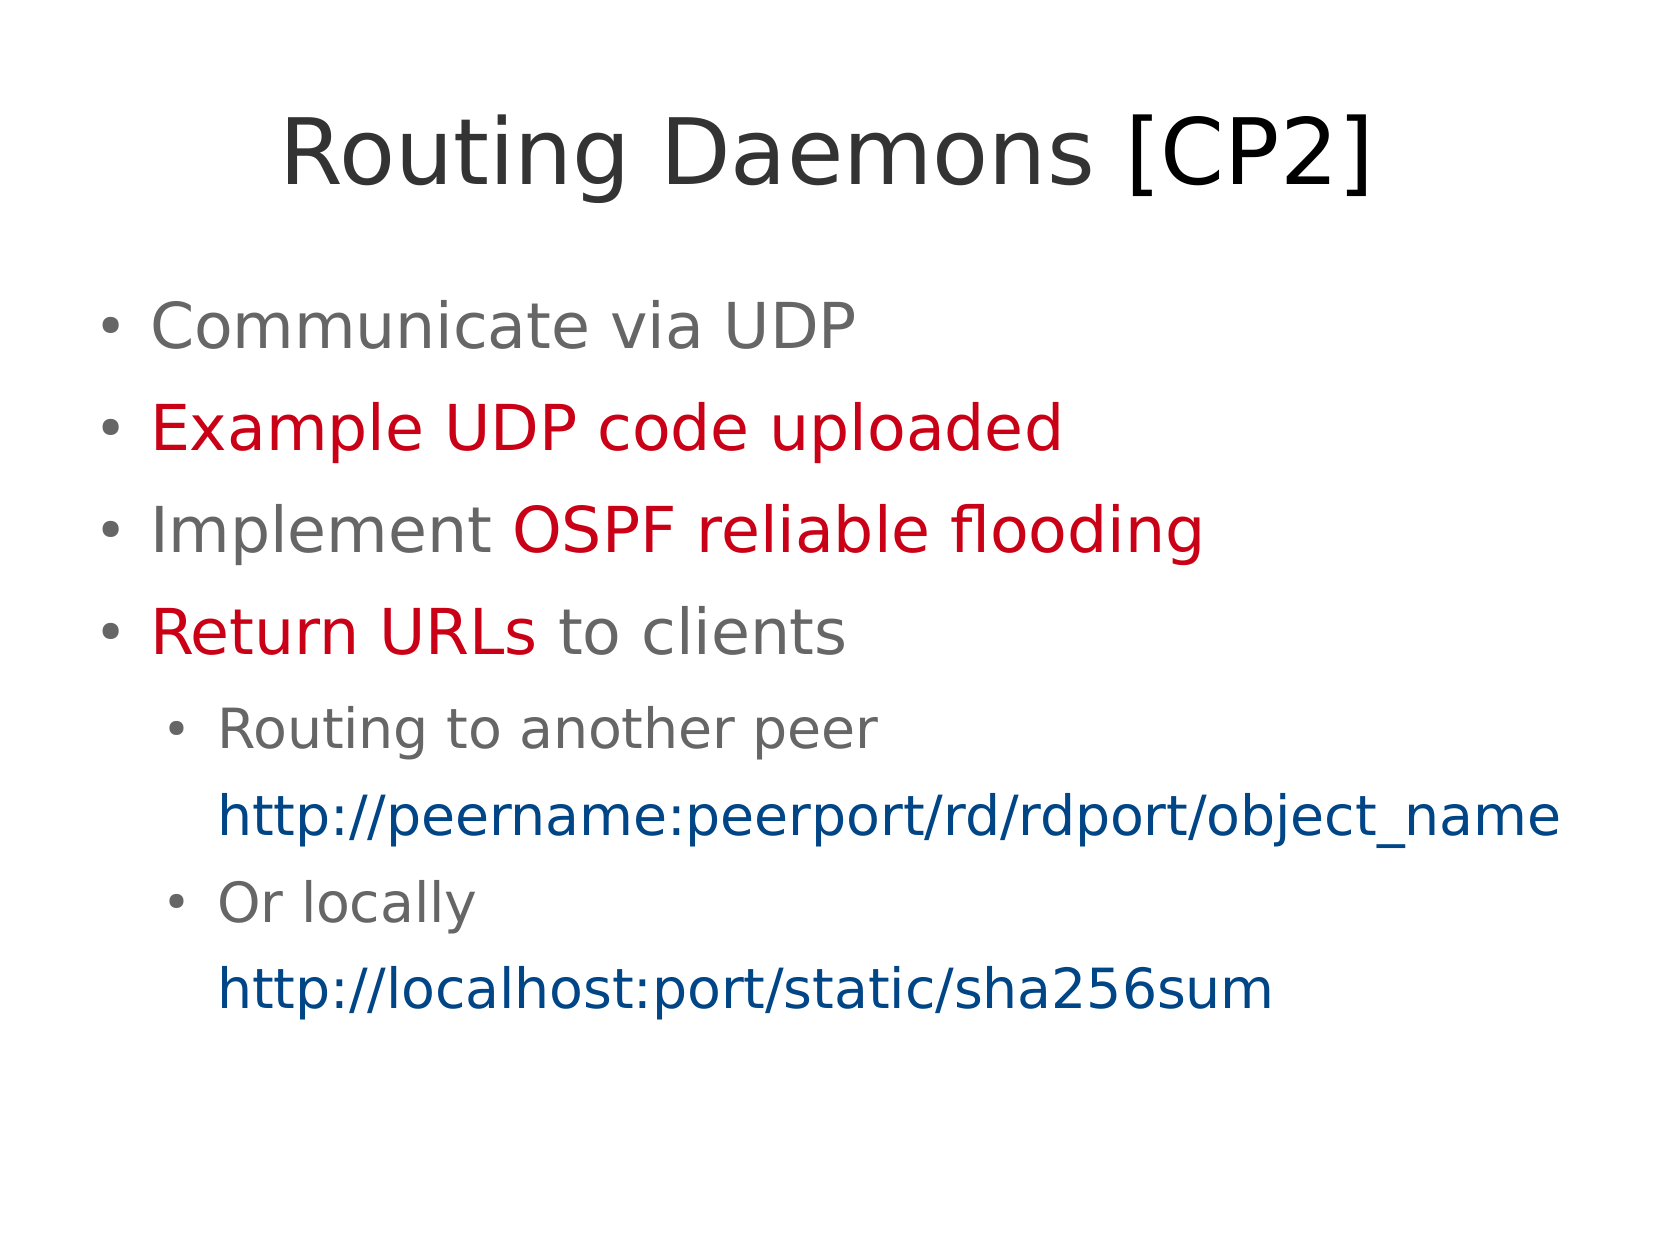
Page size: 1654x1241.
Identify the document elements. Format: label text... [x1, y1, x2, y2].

title Routing Daemons [CP2] [82, 56, 1571, 250]
list Communicate via UDP Example UDP code uploaded Implement OSPF reliable flooding Return URLs to clients Routing to another peer http://peername:peerport/rd/rdport/object_name Or locally http://localhost:port/static/sha256sum [82, 290, 1571, 1109]
